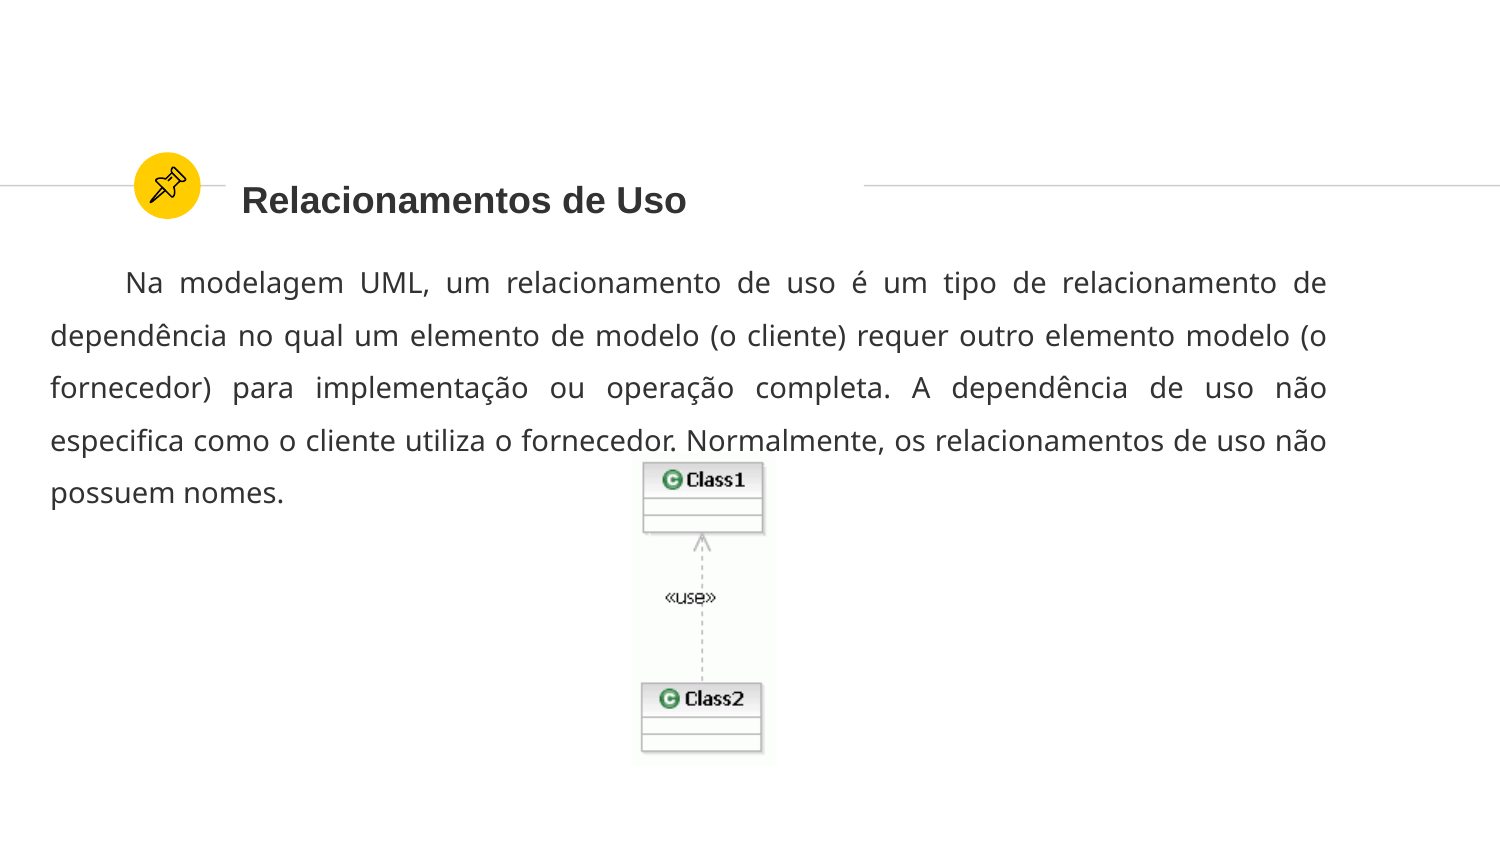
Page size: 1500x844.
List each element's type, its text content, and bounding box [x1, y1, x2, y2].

title Relacionamentos de Uso [226, 151, 863, 223]
picture [632, 453, 776, 766]
list Na modelagem UML, um relacionamento de uso é um tipo de relacionamento de dependência no qual um elemento de modelo (o cliente) requer outro elemento modelo (o fornecedor) para implementação ou operação completa. A dependência de uso não especifica como o cliente utiliza o fornecedor. Normalmente, os relacionamentos de uso não possuem nomes. Modelo UML do Relacionamento de Uso [35, 232, 1344, 776]
